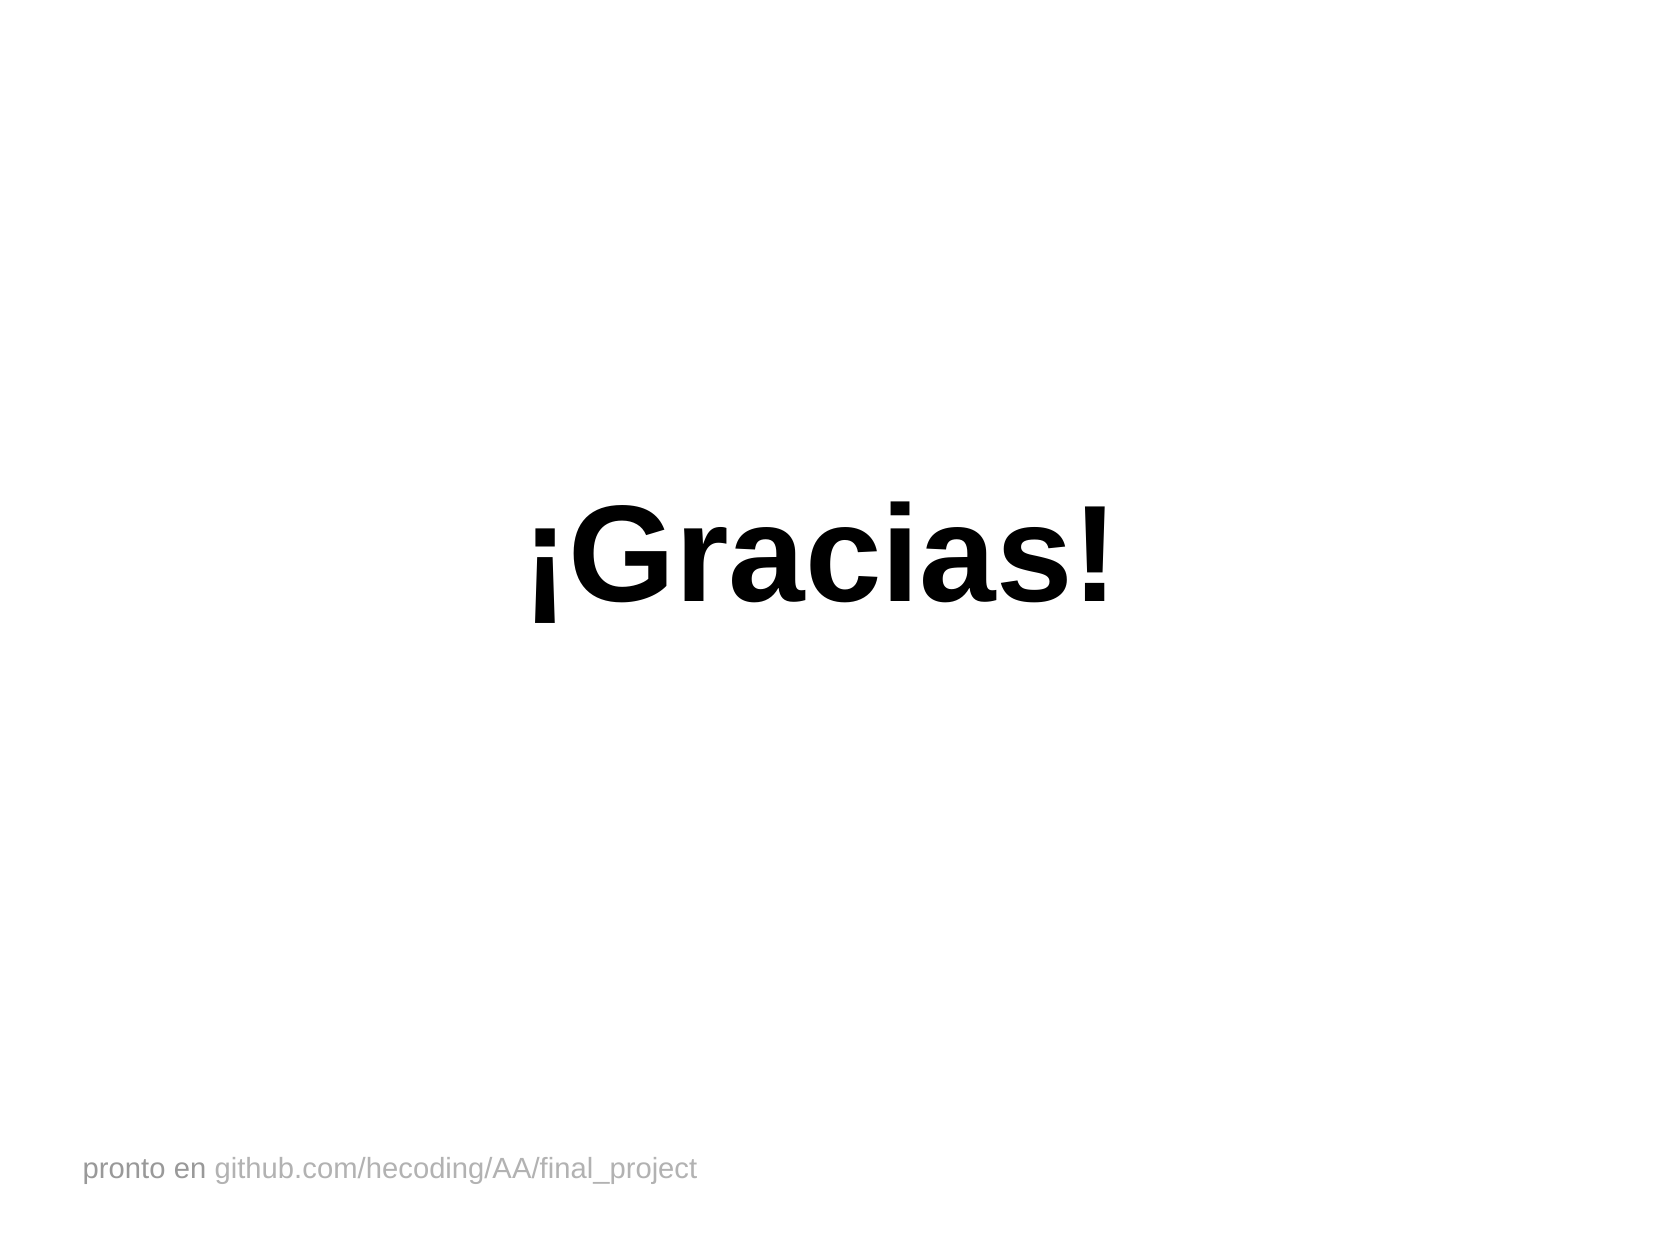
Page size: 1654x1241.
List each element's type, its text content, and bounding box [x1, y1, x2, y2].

list pronto en github.com/hecoding/AA/final_project [11, 1152, 804, 1217]
text_box ¡Gracias! [437, 469, 1205, 638]
